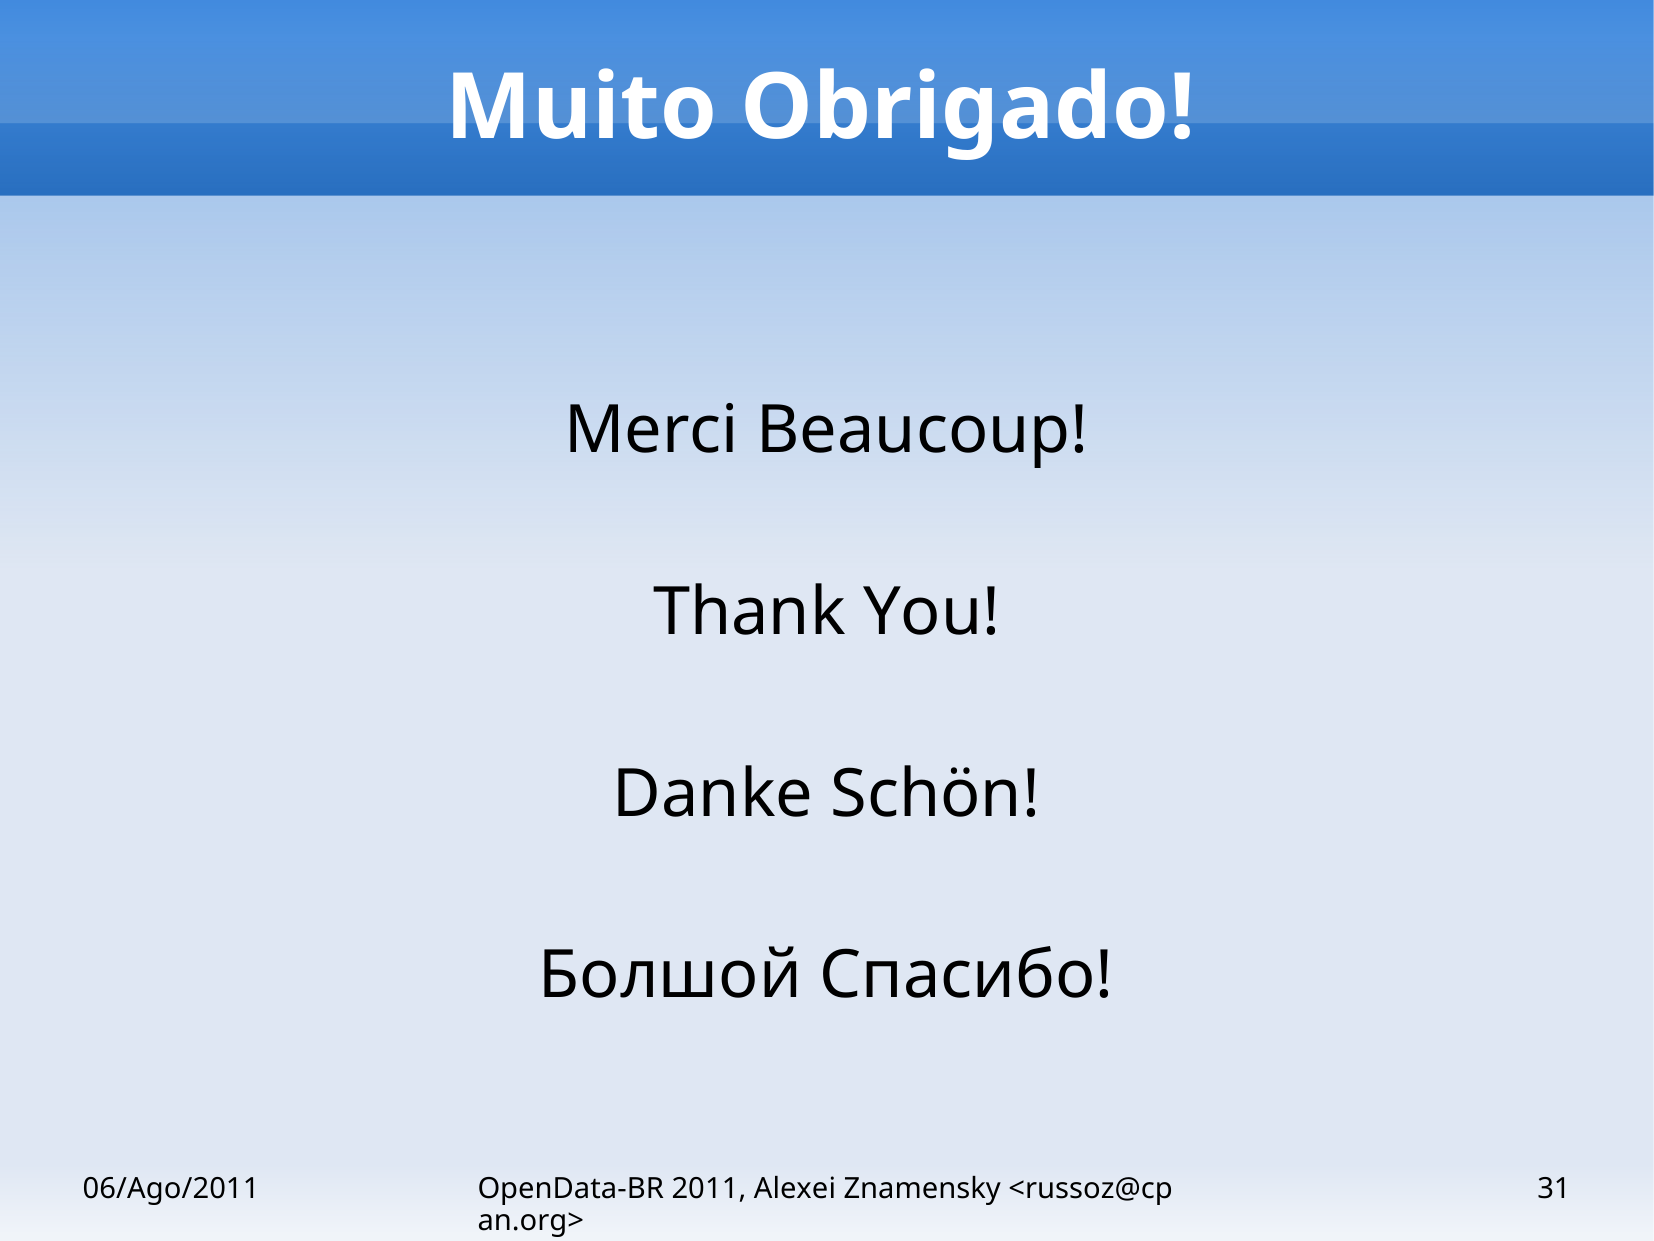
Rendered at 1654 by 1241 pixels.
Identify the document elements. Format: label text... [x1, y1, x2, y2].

subtitle Merci Beaucoup! Thank You! Danke Schön! Болшой Спасибо! [82, 290, 1571, 1109]
title Muito Obrigado! [76, 7, 1565, 200]
picture [0, 0, 1654, 1241]
